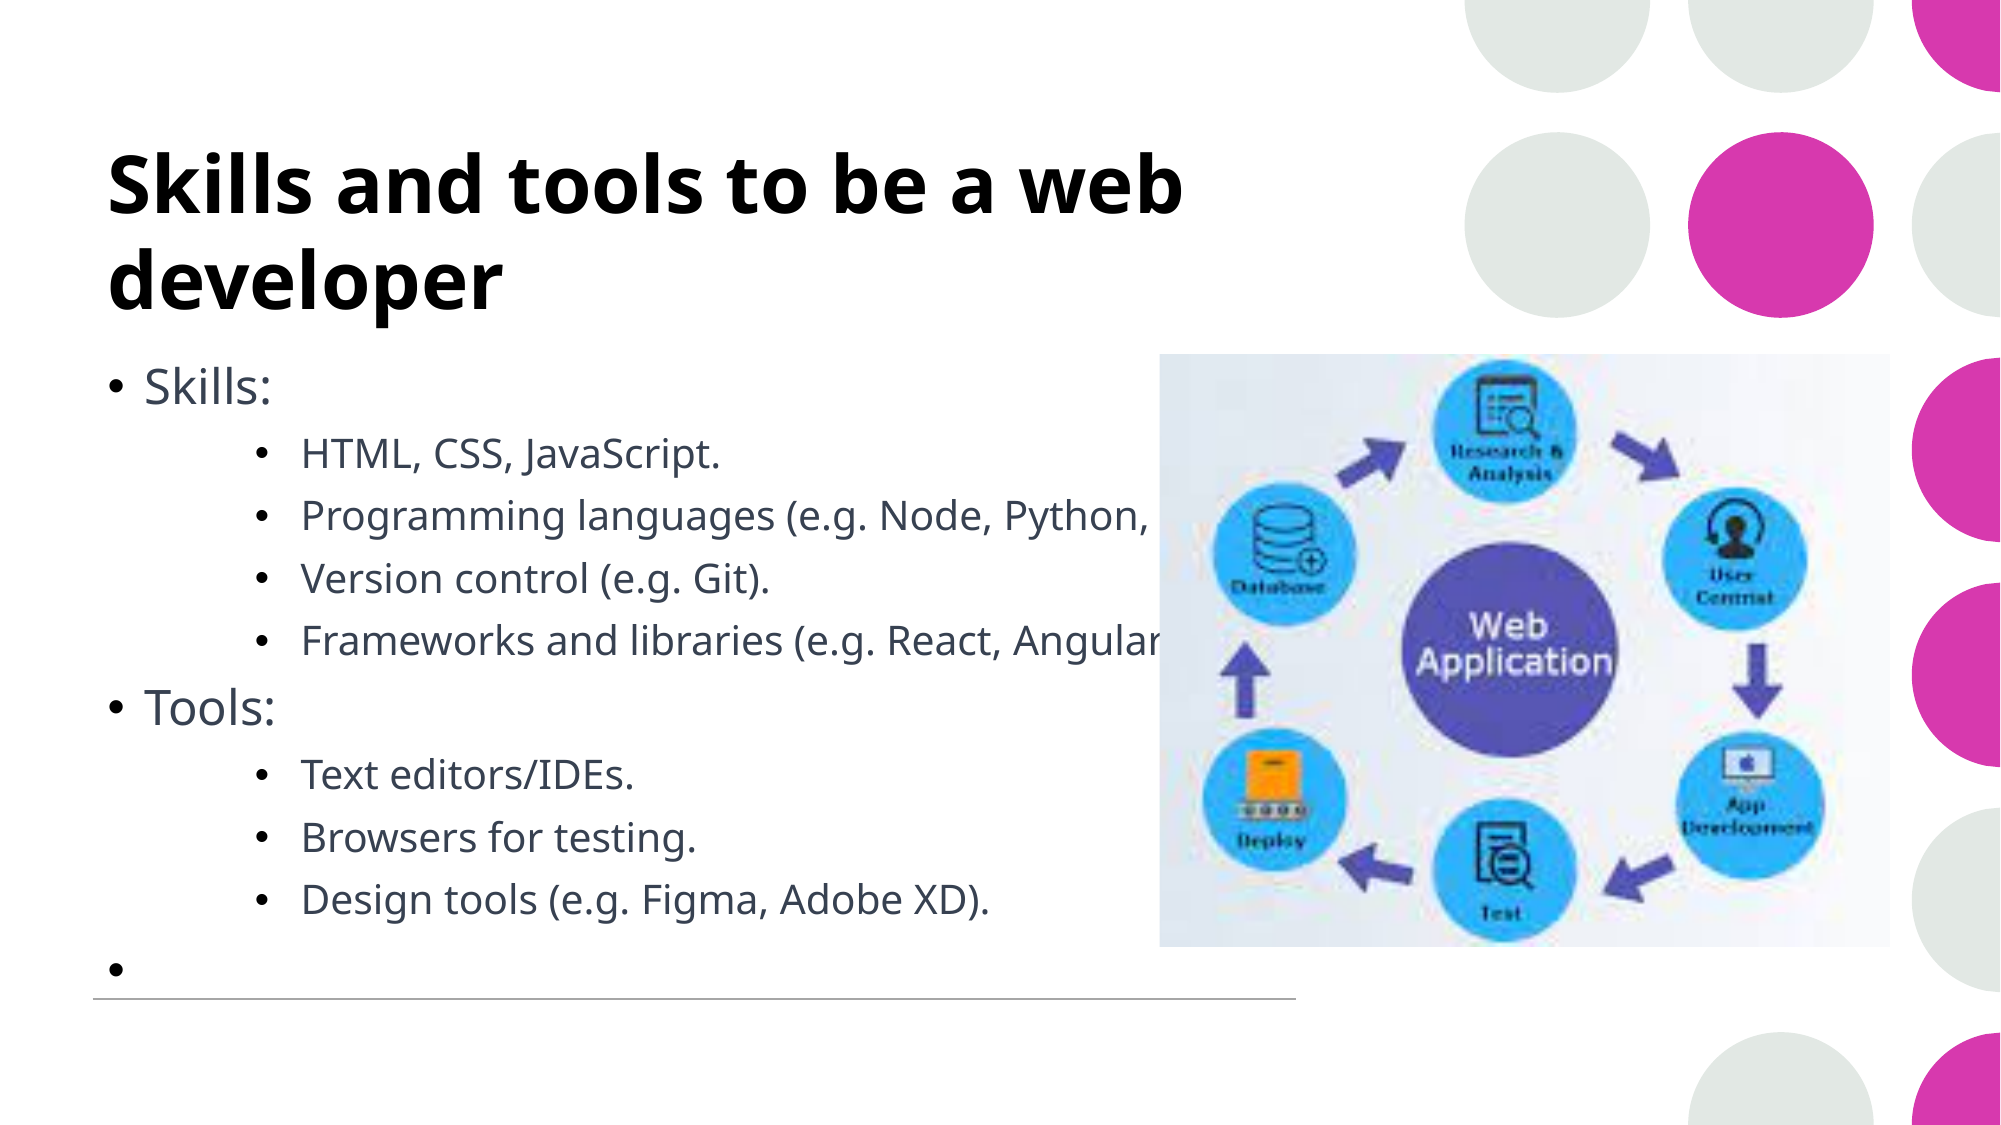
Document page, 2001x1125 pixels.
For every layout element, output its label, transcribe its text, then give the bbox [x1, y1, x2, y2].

title Skills and tools to be a web developer [92, 126, 1448, 335]
list Skills: HTML, CSS, JavaScript. Programming languages (e.g. Node, Python, Ruby). Version control (e.g. Git). Frameworks and libraries (e.g. React, Angular). Tools: Text editors/IDEs. Browsers for testing. Design tools (e.g. Figma, Adobe XD). [92, 354, 1159, 946]
picture [1159, 354, 1891, 947]
